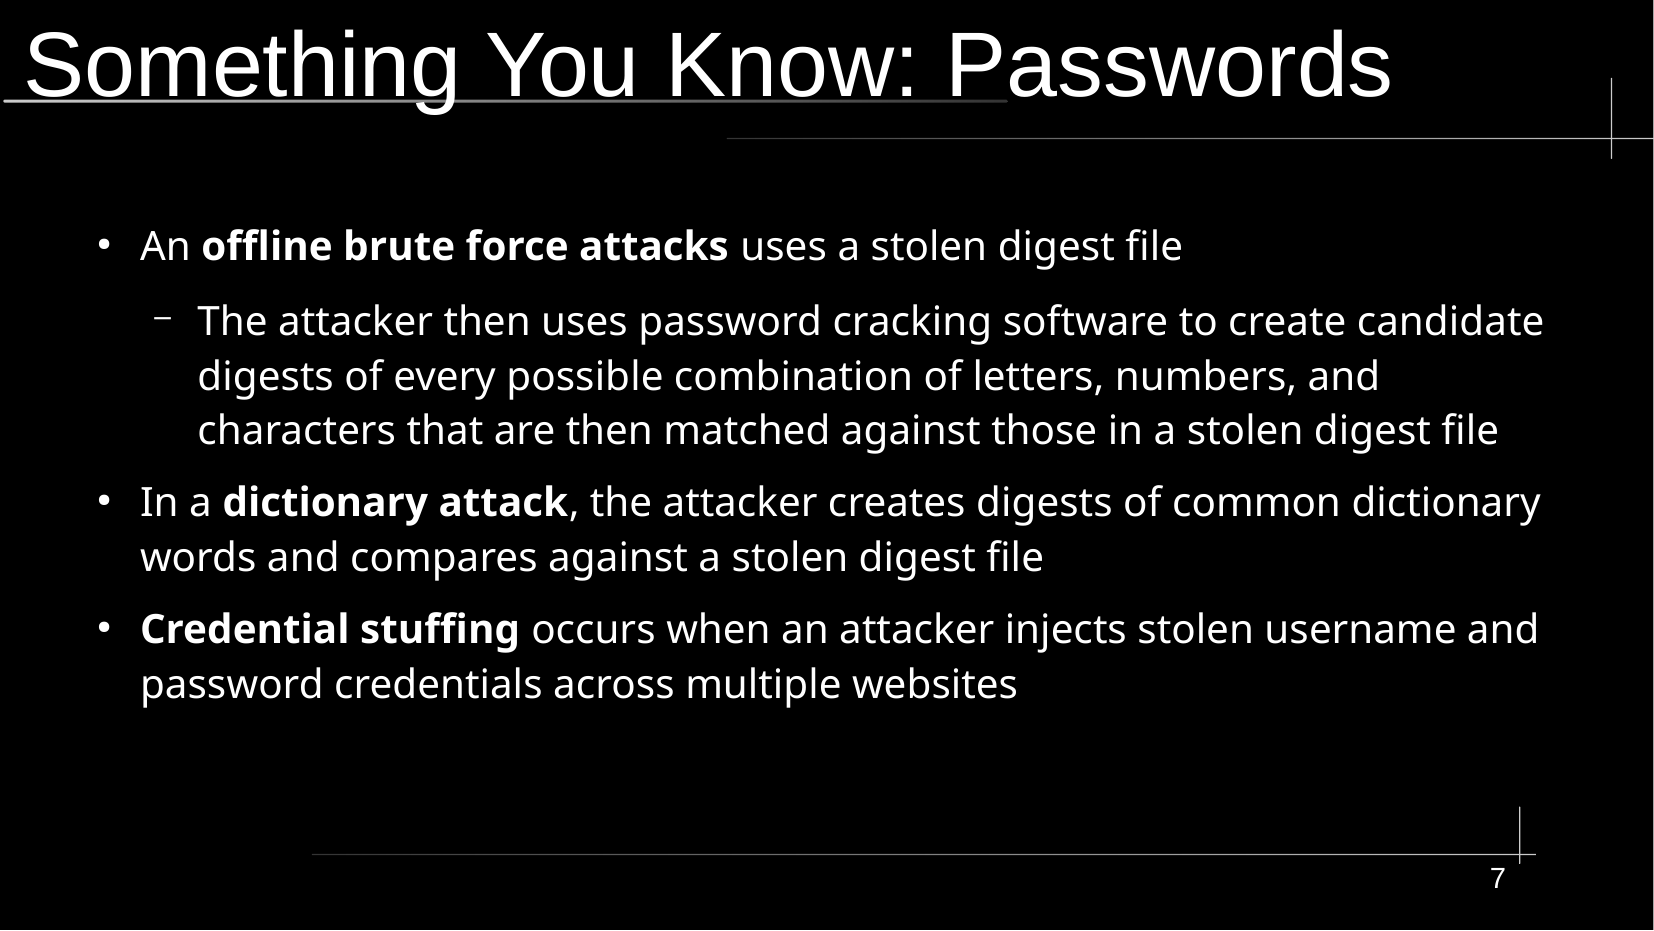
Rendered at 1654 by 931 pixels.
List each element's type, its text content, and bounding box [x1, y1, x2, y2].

list An offline brute force attacks uses a stolen digest file The attacker then uses password cracking software to create candidate digests of every possible combination of letters, numbers, and characters that are then matched against those in a stolen digest file In a dictionary attack, the attacker creates digests of common dictionary words and compares against a stolen digest file Credential stuffing occurs when an attacker injects stolen username and password credentials across multiple websites [82, 217, 1571, 758]
title Something You Know: Passwords [23, 11, 1589, 119]
